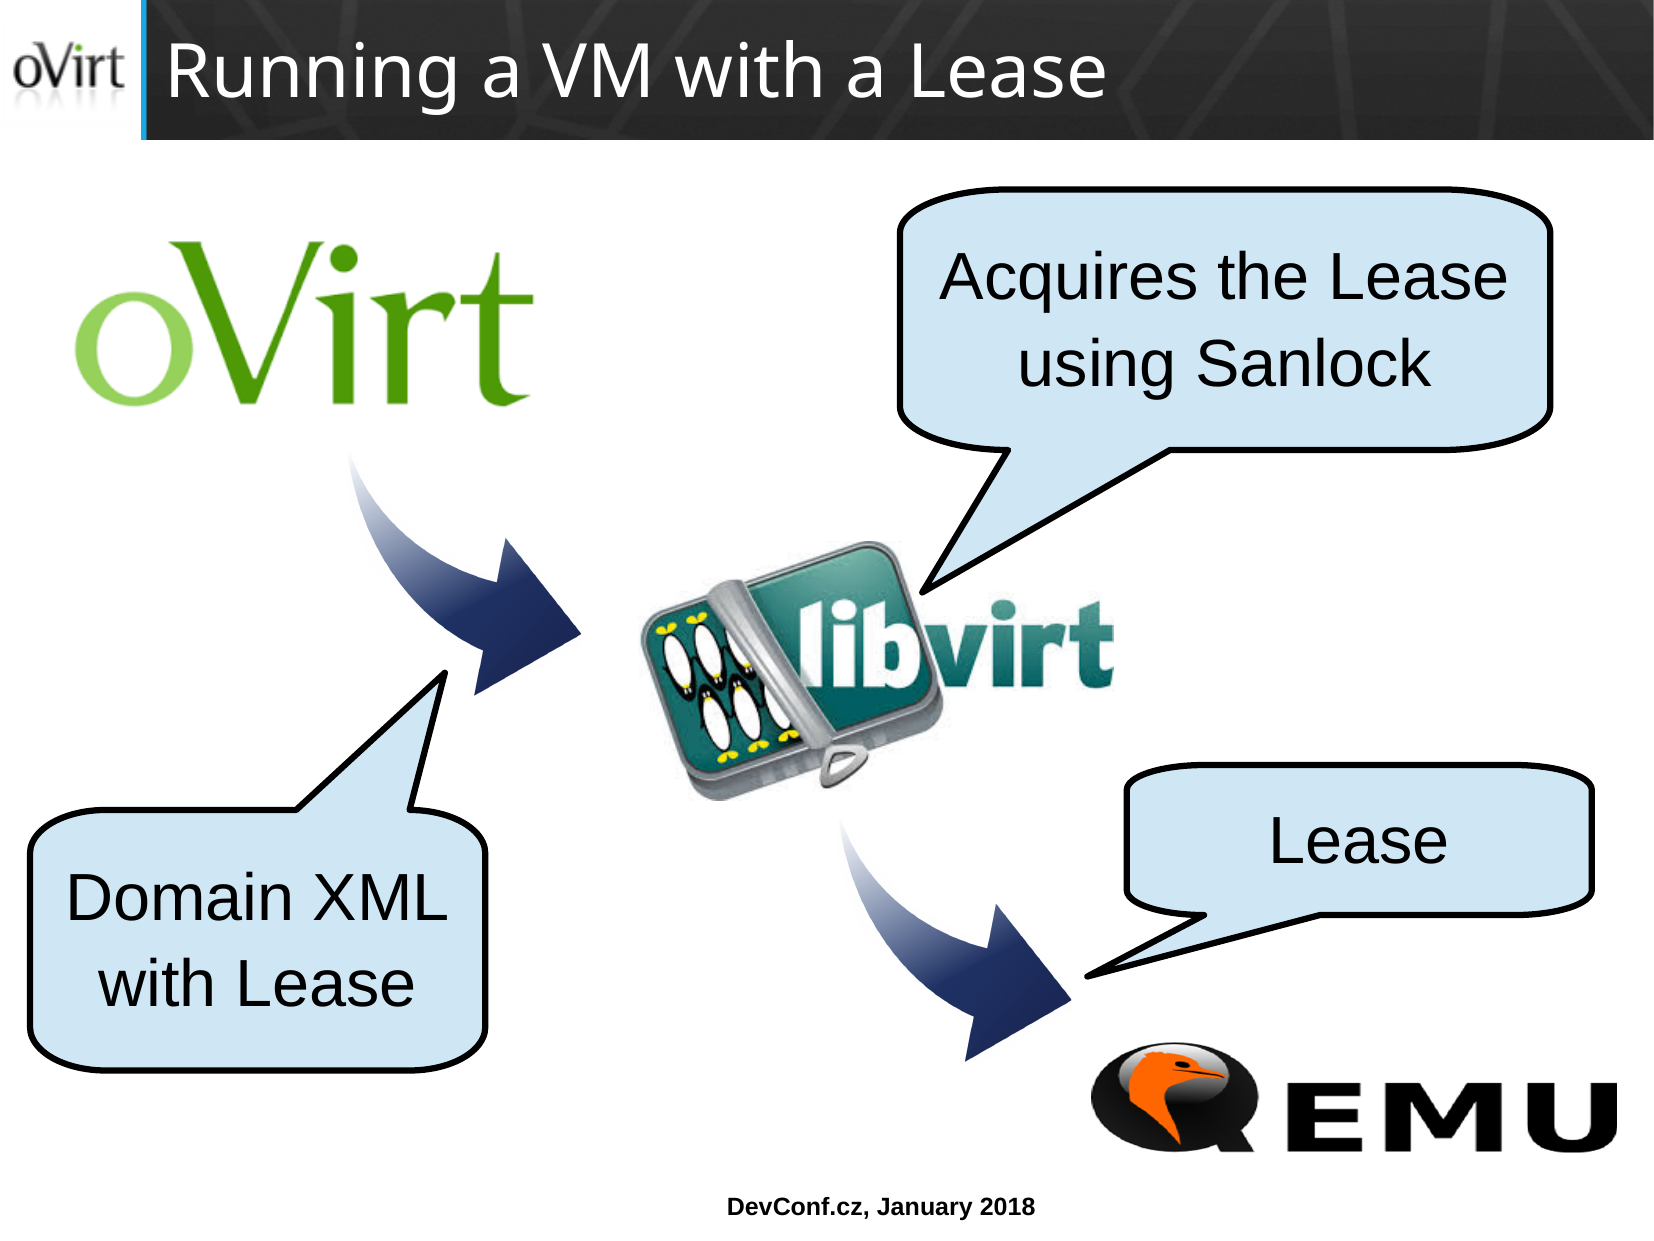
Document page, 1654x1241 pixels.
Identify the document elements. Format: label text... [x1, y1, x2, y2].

text_box Domain XML with Lease [30, 672, 486, 1071]
text_box Lease [1087, 765, 1592, 977]
picture [1091, 991, 1617, 1204]
picture [0, 0, 1654, 140]
picture [45, 201, 600, 706]
title Running a VM with a Lease [164, 11, 1653, 126]
picture [638, 541, 1114, 1072]
text_box Acquires the Lease using Sanlock [900, 189, 1551, 593]
